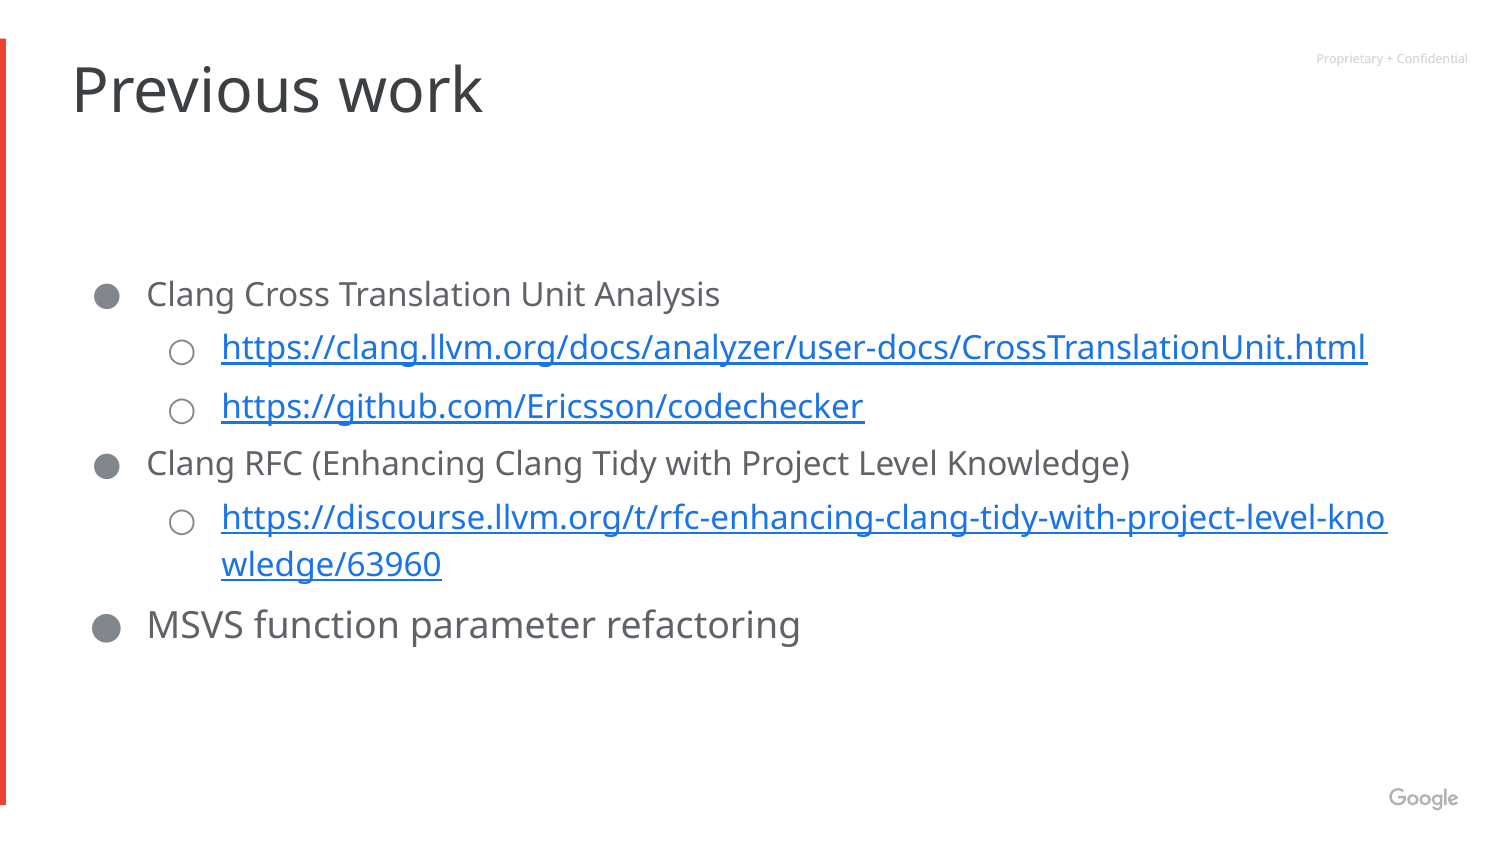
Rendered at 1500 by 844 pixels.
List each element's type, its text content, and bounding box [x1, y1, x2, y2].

title Previous work [56, 43, 1336, 112]
list Clang Cross Translation Unit Analysis https://clang.llvm.org/docs/analyzer/user-docs/CrossTranslationUnit.html https://github.com/Ericsson/codechecker Clang RFC (Enhancing Clang Tidy with Project Level Knowledge) https://discourse.llvm.org/t/rfc-enhancing-clang-tidy-with-project-level-knowledge/63960 MSVS function parameter refactoring [56, 246, 1409, 644]
